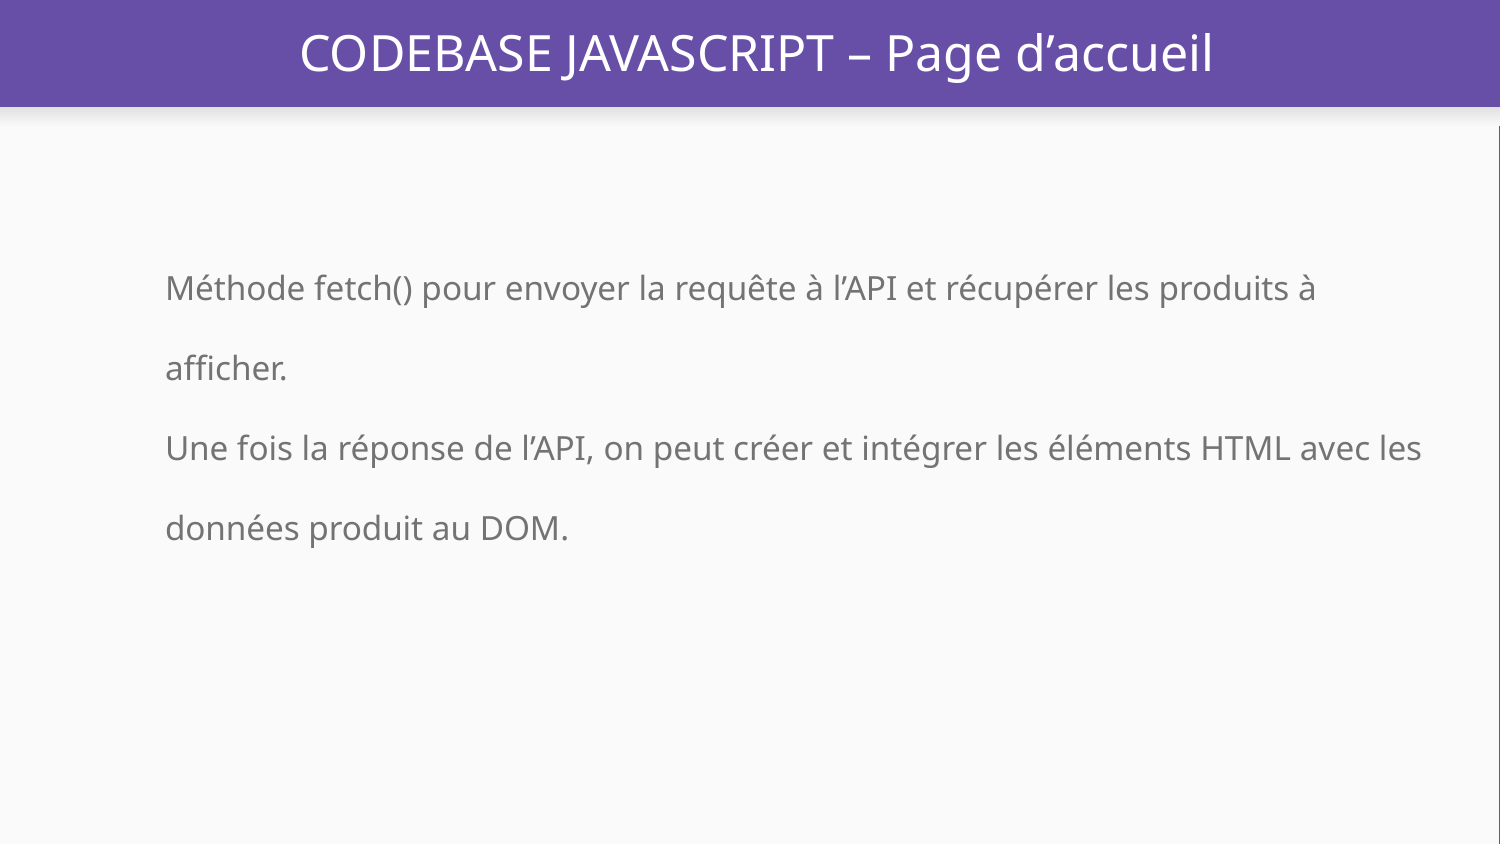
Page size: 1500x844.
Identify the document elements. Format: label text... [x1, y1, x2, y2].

title CODEBASE JAVASCRIPT – Page d’accueil [7, 0, 1500, 103]
text_box Méthode fetch() pour envoyer la requête à l’API et récupérer les produits à afficher. Une fois la réponse de l’API, on peut créer et intégrer les éléments HTML avec les données produit au DOM. [75, 212, 1443, 563]
